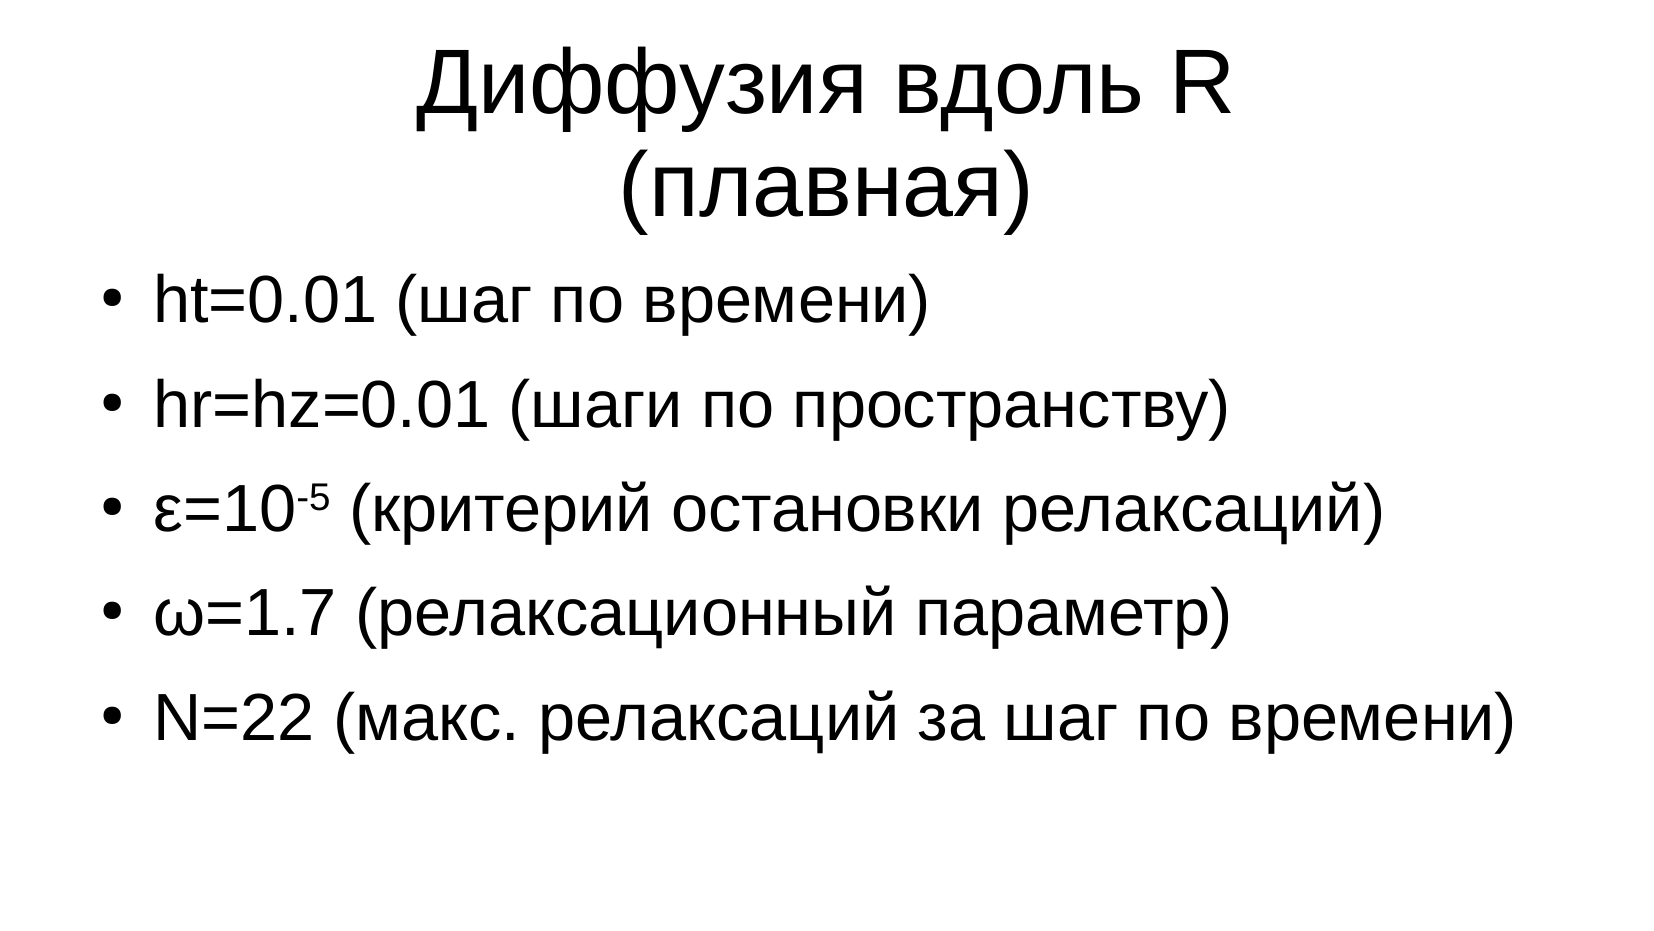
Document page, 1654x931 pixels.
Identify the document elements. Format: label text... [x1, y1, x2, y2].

list ht=0.01 (шаг по времени) hr=hz=0.01 (шаги по пространству) ε=10-5 (критерий остановки релаксаций) ω=1.7 (релаксационный параметр) N=22 (макс. релаксаций за шаг по времени) [82, 262, 1571, 802]
title Диффузия вдоль R (плавная) [82, 41, 1571, 226]
